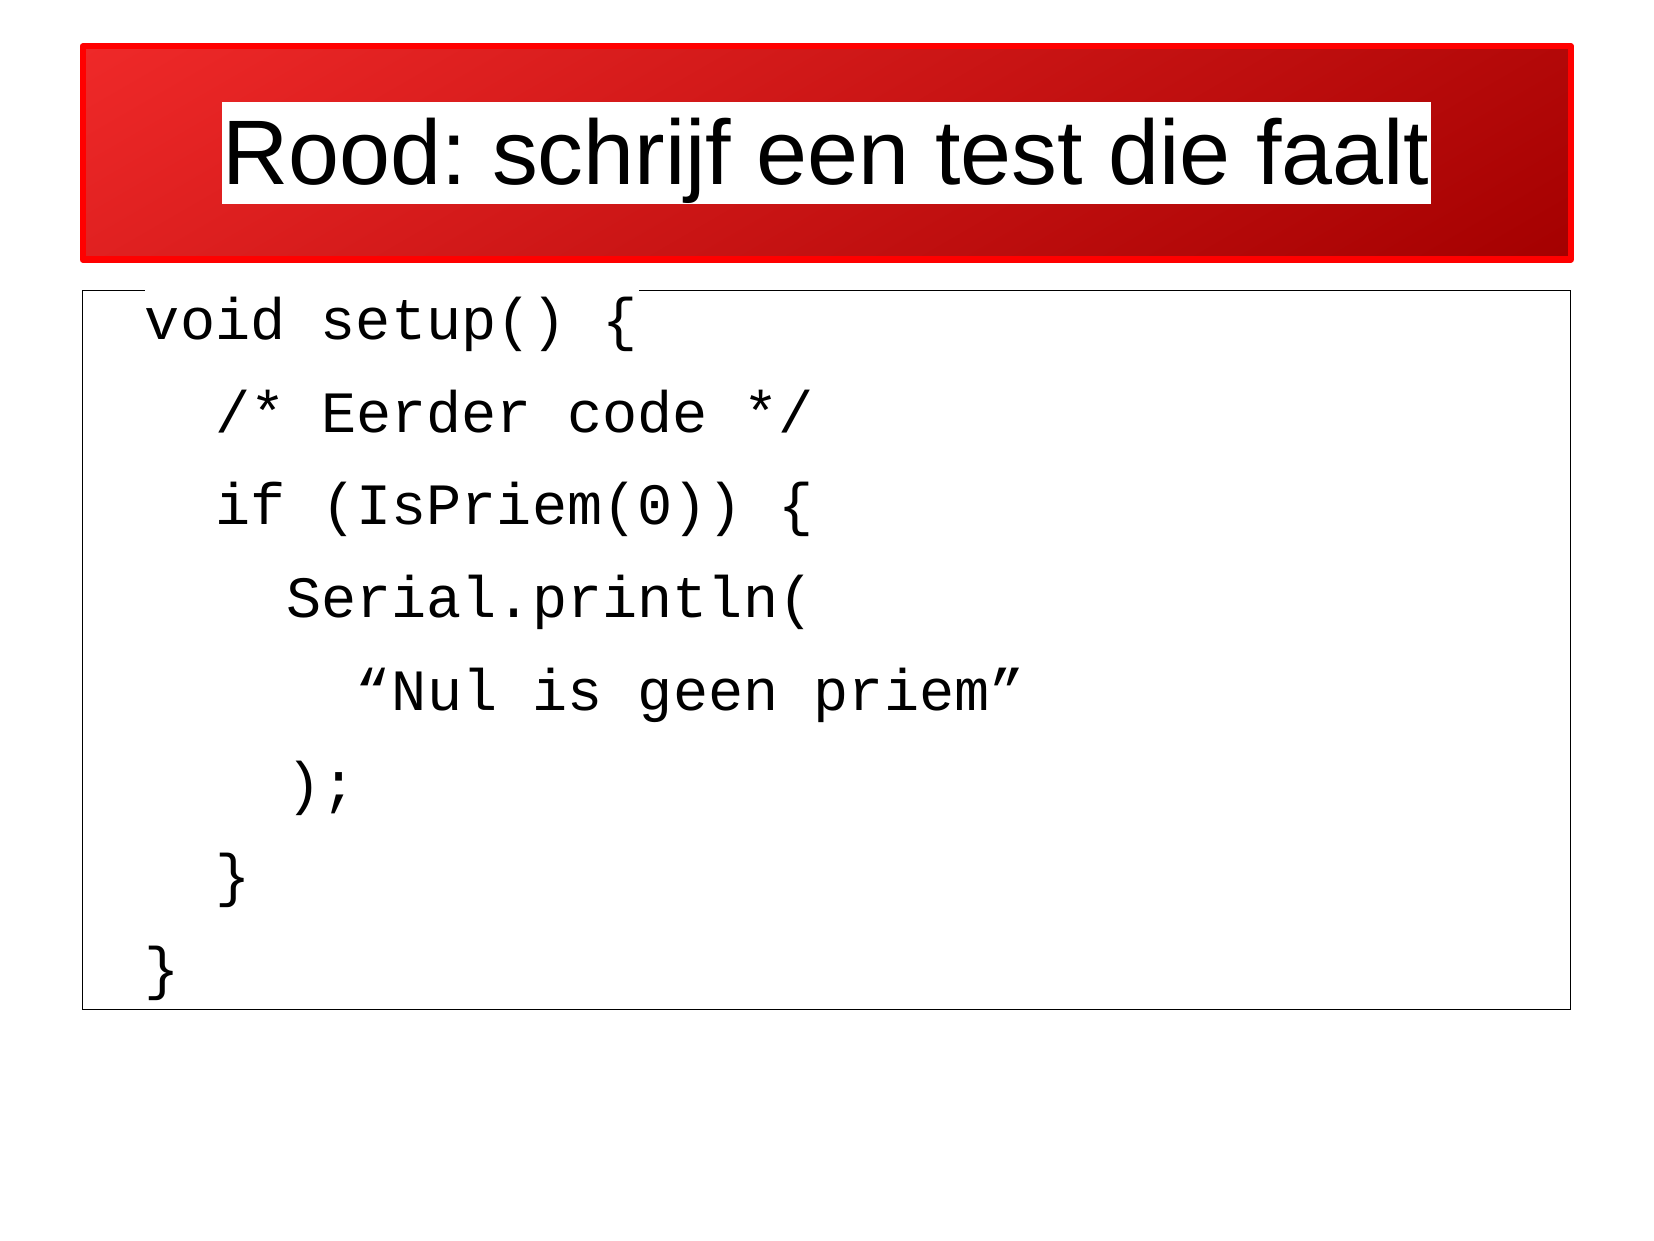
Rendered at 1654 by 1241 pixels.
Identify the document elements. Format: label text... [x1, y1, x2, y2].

title Rood: schrijf een test die faalt [82, 46, 1571, 260]
list void setup() { /* Eerder code */ if (IsPriem(0)) { Serial.println( “Nul is geen priem” ); } } [82, 290, 1571, 1010]
